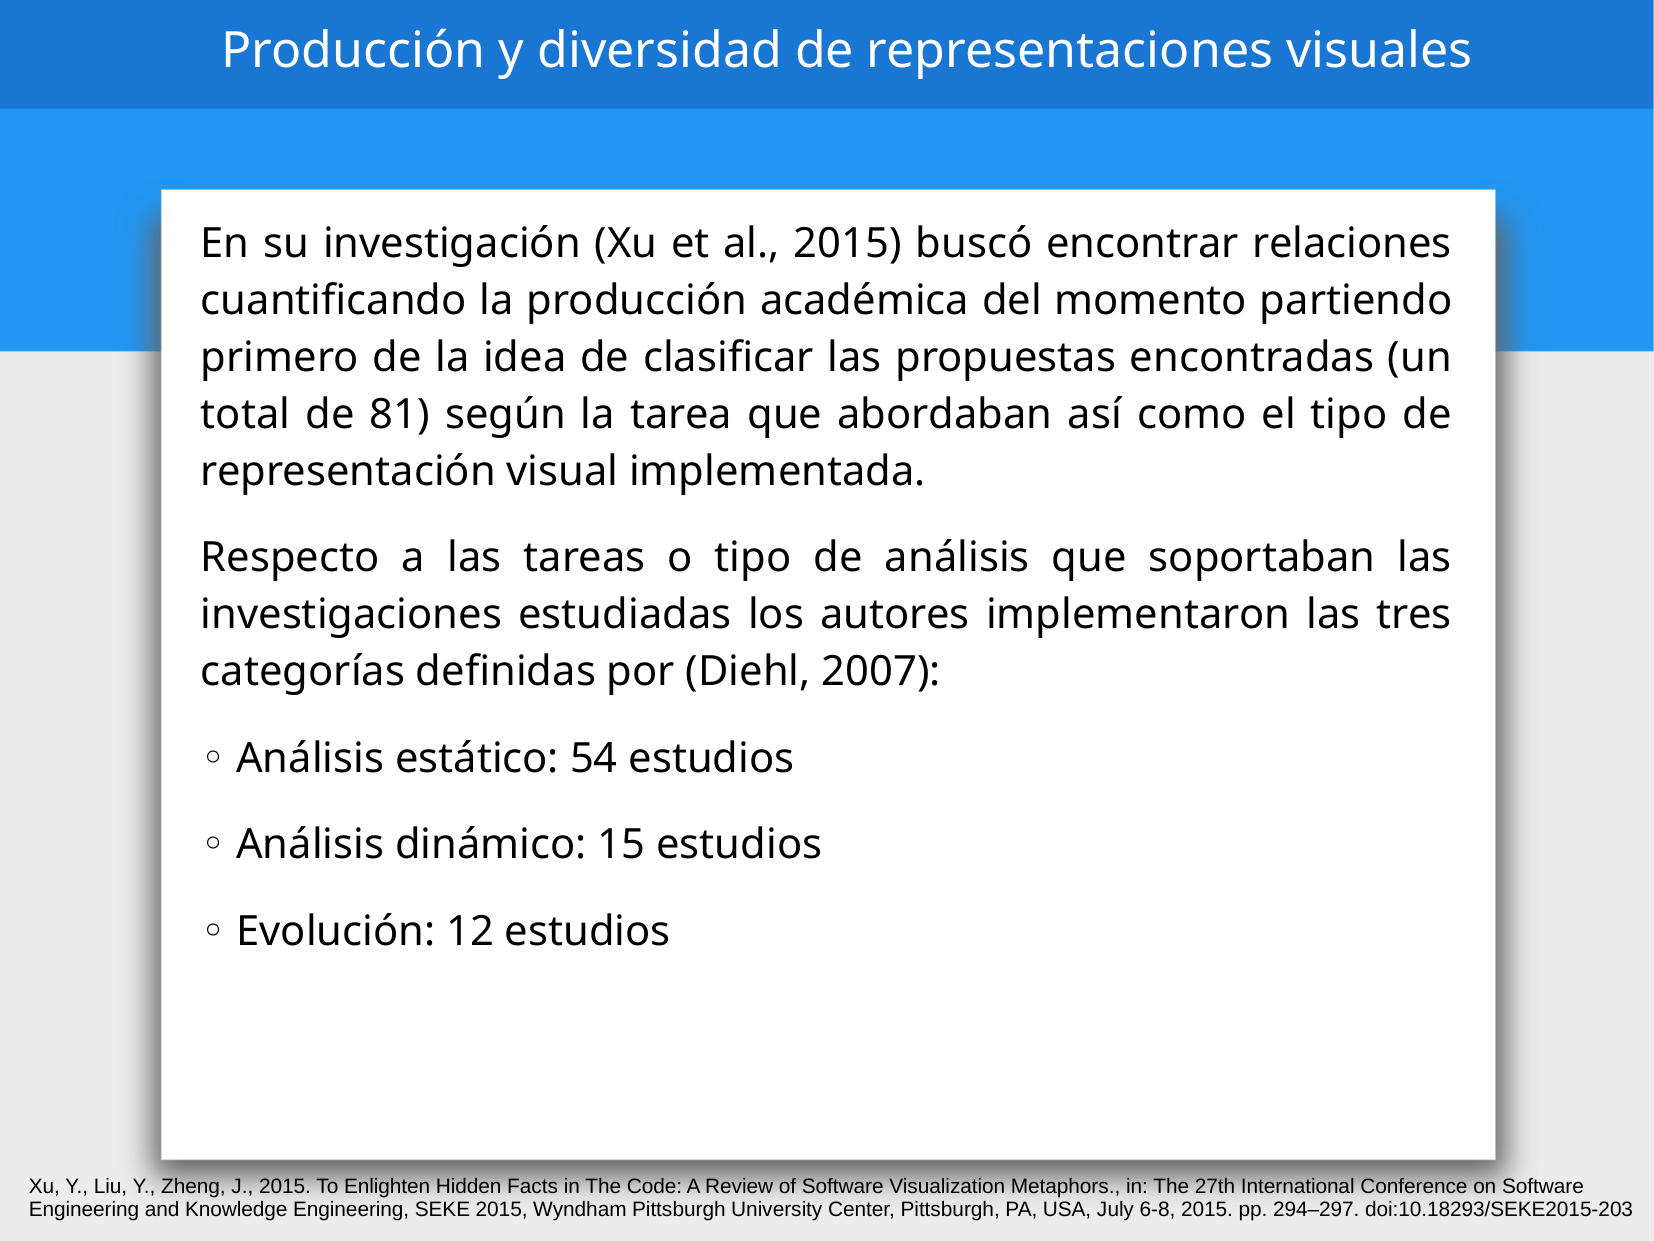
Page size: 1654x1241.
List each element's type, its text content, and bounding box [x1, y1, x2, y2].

list En su investigación (Xu et al., 2015) buscó encontrar relaciones cuantificando la producción académica del momento partiendo primero de la idea de clasificar las propuestas encontradas (un total de 81) según la tarea que abordaban así como el tipo de representación visual implementada. Respecto a las tareas o tipo de análisis que soportaban las investigaciones estudiadas los autores implementaron las tres categorías definidas por (Diehl, 2007): ◦ Análisis estático: 54 estudios ◦ Análisis dinámico: 15 estudios ◦ Evolución: 12 estudios [200, 212, 1453, 1123]
text_box Xu, Y., Liu, Y., Zheng, J., 2015. To Enlighten Hidden Facts in The Code: A Review of Software Visualization Metaphors., in: The 27th International Conference on Software Engineering and Knowledge Engineering, SEKE 2015, Wyndham Pittsburgh University Center, Pittsburgh, PA, USA, July 6-8, 2015. pp. 294–297. doi:10.18293/SEKE2015-203 [14, 1167, 1654, 1229]
picture [0, 0, 1654, 1241]
title Producción y diversidad de representaciones visuales [94, 13, 1583, 83]
